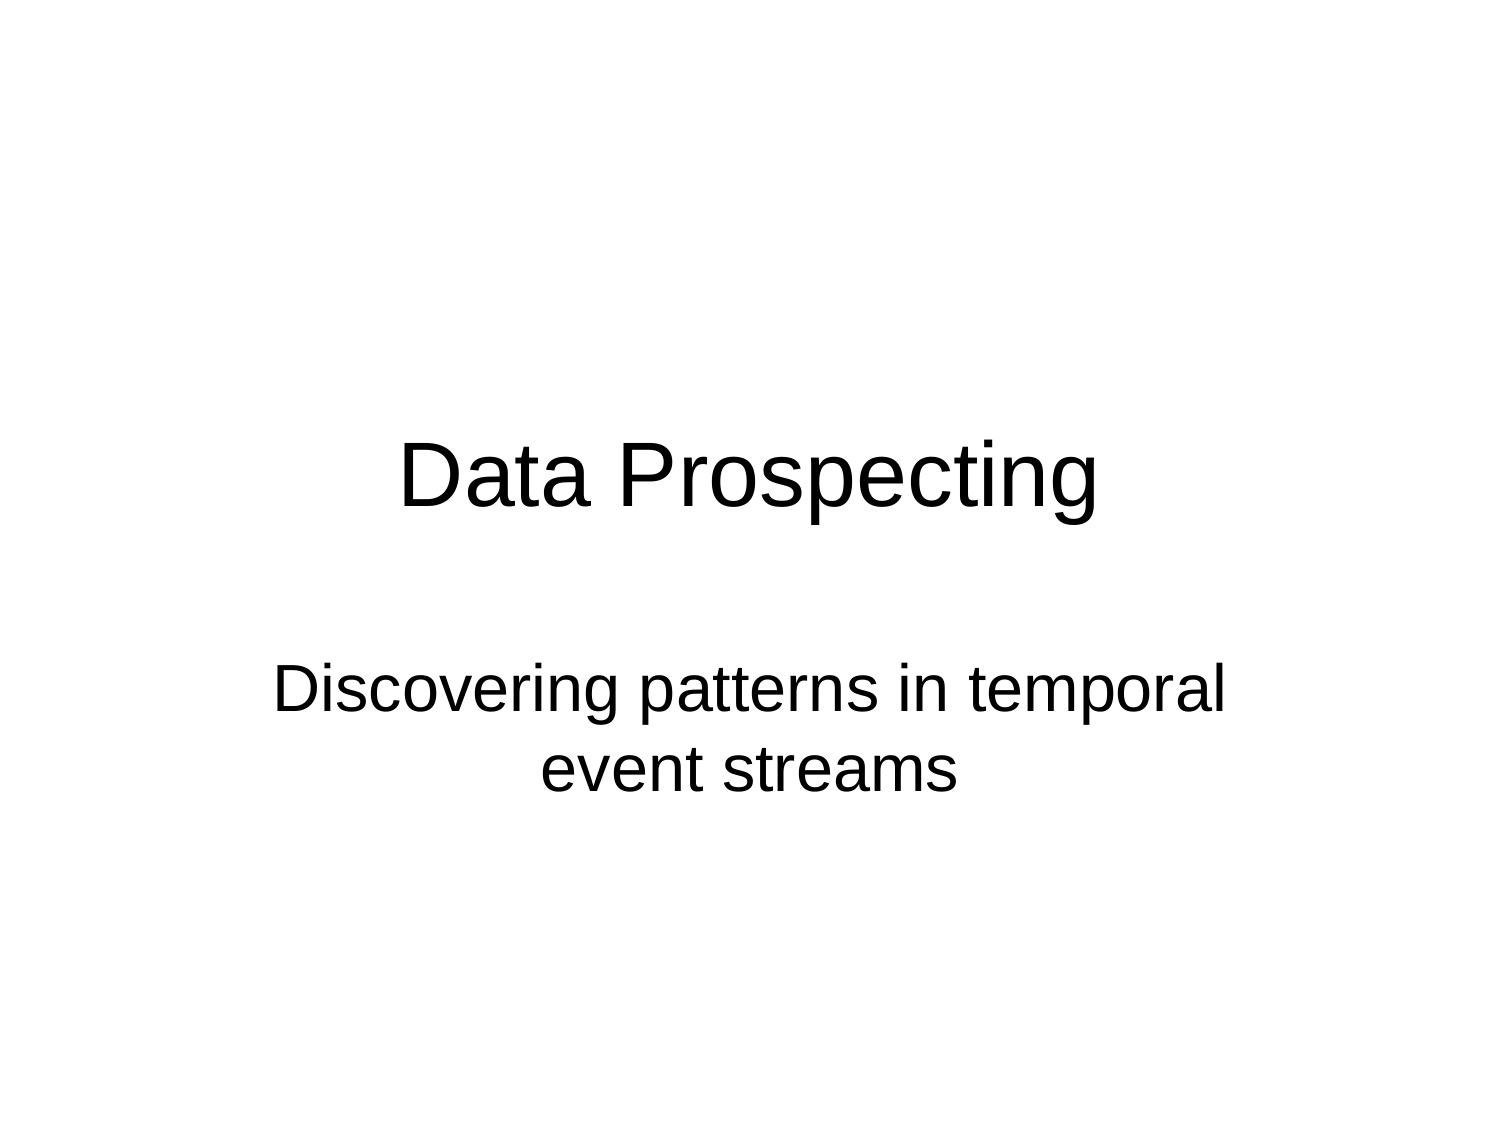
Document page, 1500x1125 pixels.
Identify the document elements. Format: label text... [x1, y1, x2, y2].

subtitle Discovering patterns in temporal event streams [225, 637, 1276, 925]
title Data Prospecting [112, 349, 1388, 591]
